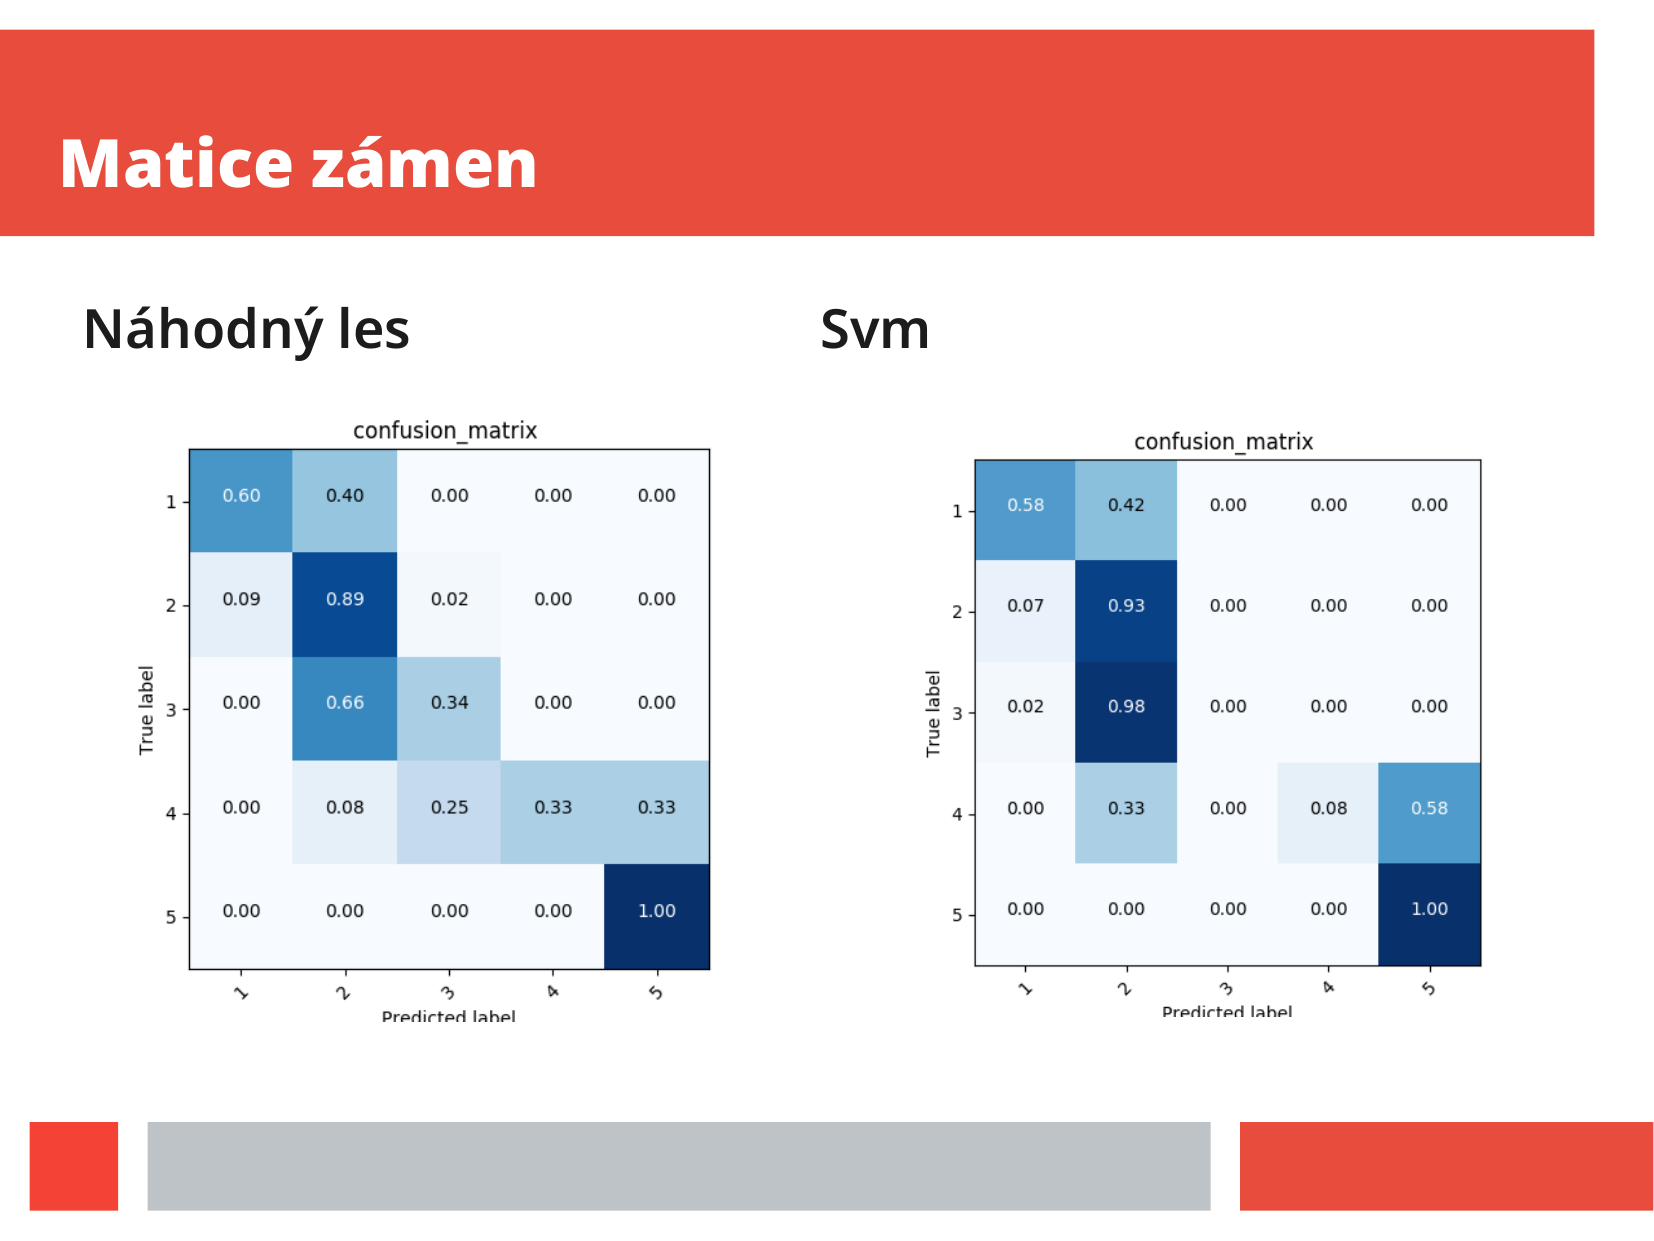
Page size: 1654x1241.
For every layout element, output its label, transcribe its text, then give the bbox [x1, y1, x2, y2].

picture [35, 401, 1630, 1022]
title Matice zámen [59, 59, 1595, 207]
list Náhodný les Svm [82, 290, 1571, 413]
